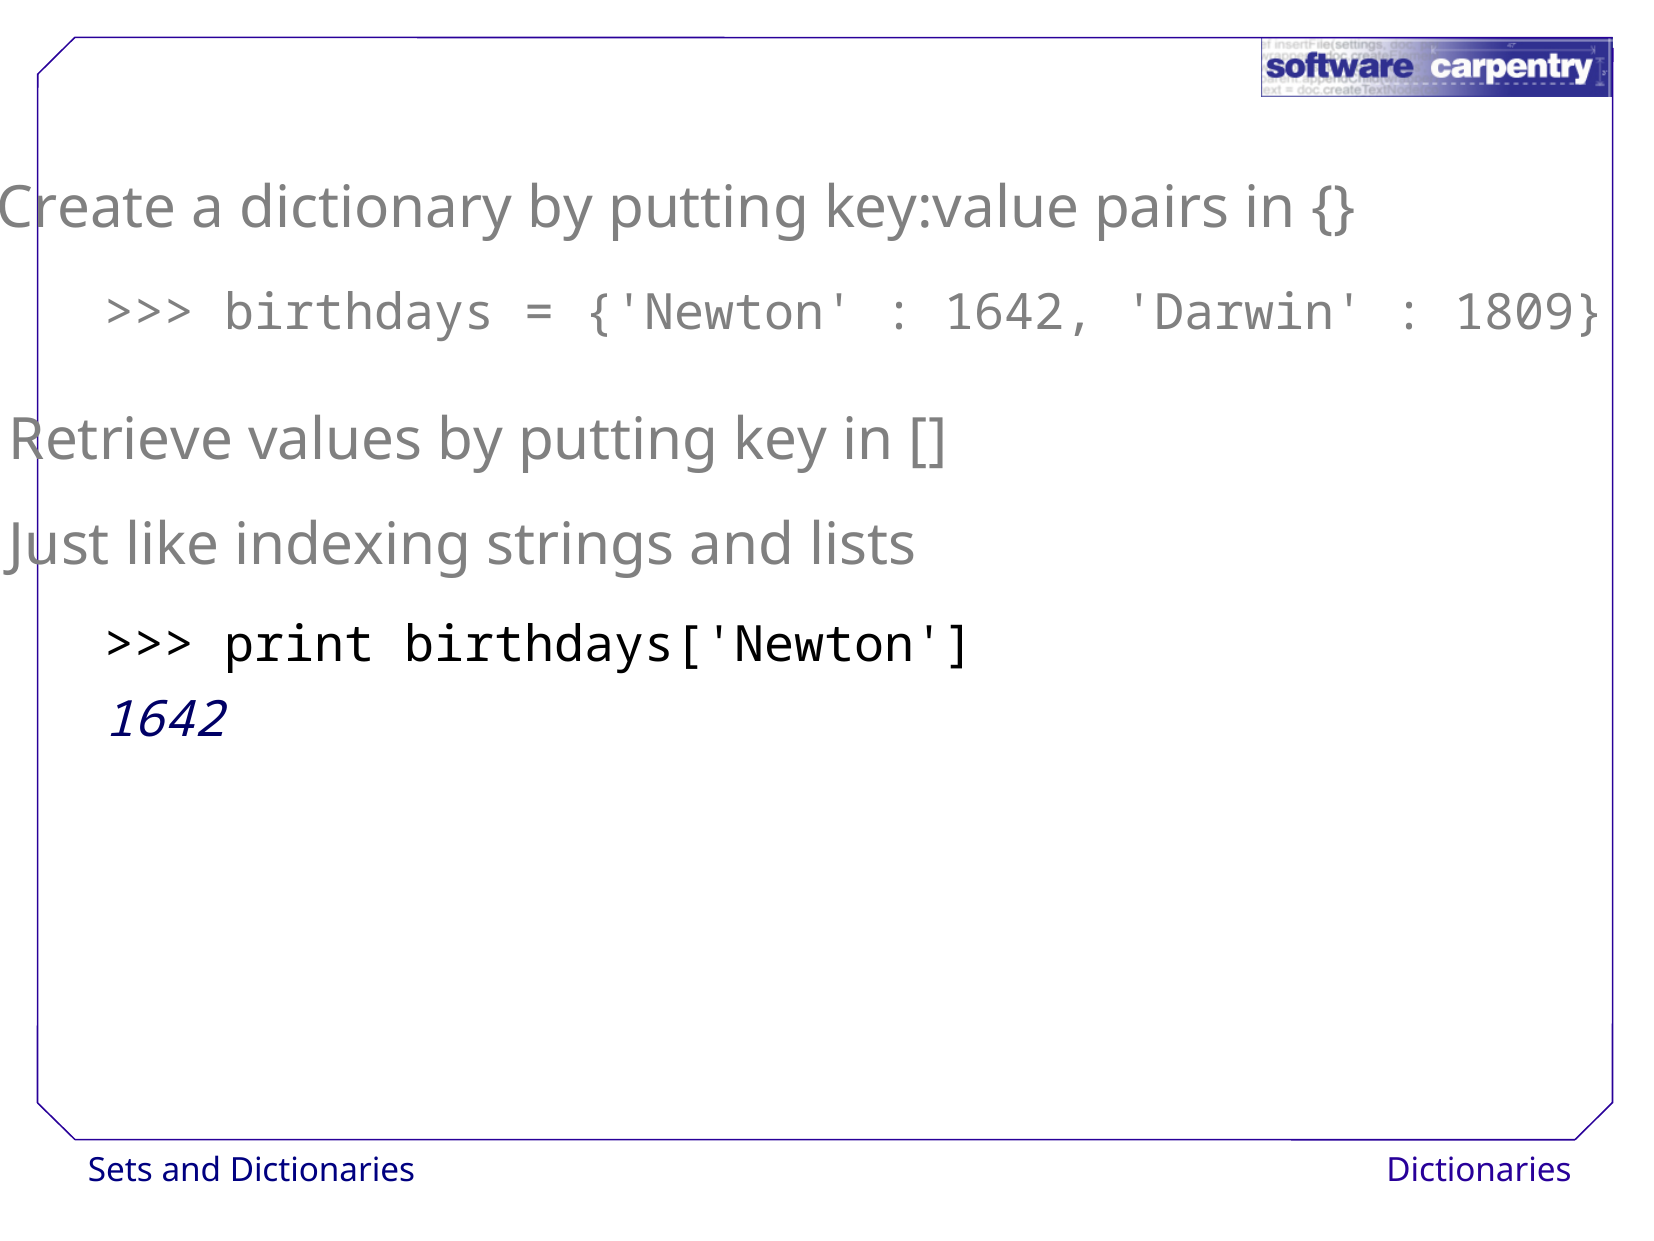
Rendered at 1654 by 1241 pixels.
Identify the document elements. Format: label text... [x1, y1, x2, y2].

text_box >>> birthdays = {'Newton' : 1642, 'Darwin' : 1809} [89, 257, 1512, 364]
text_box Retrieve values by putting key in [] Just like indexing strings and lists [0, 358, 1113, 584]
text_box >>> print birthdays['Newton'] 1642 [89, 589, 1512, 771]
picture [1261, 39, 1613, 97]
text_box Create a dictionary by putting key:value pairs in {} [0, 126, 1521, 248]
